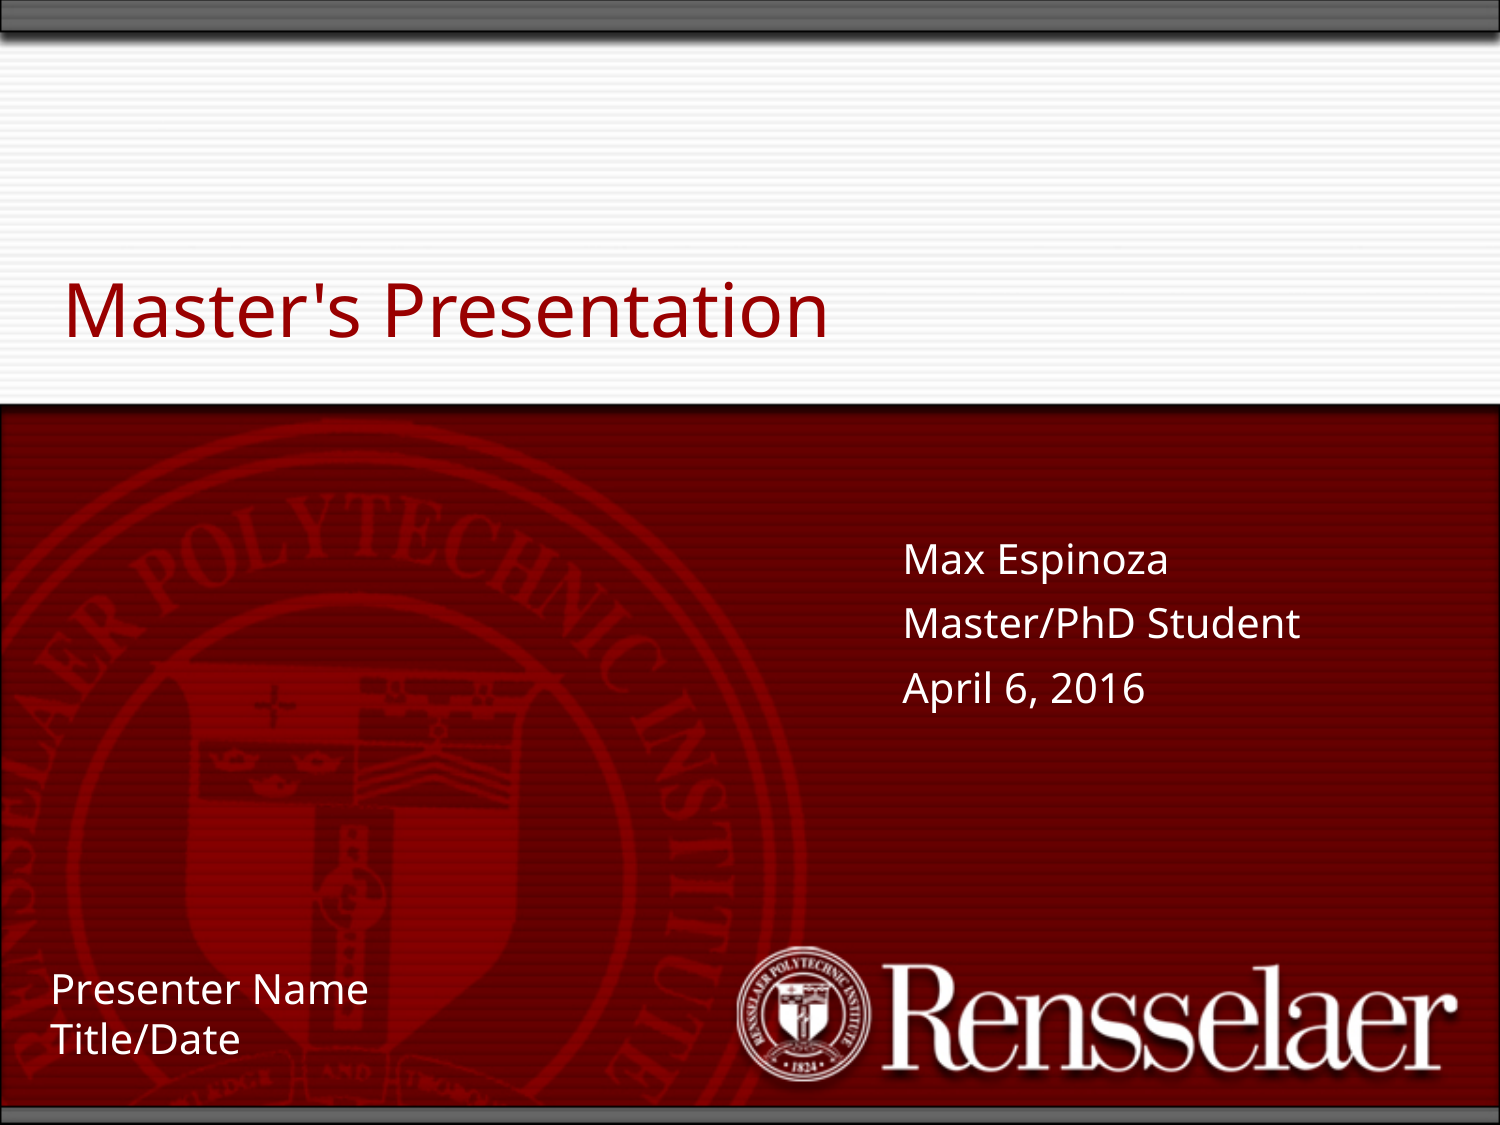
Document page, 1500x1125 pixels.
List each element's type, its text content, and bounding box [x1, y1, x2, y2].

subtitle Max Espinoza Master/PhD Student April 6, 2016 [887, 525, 1438, 901]
title Master's Presentation [62, 262, 1438, 475]
picture [0, 0, 1500, 1125]
